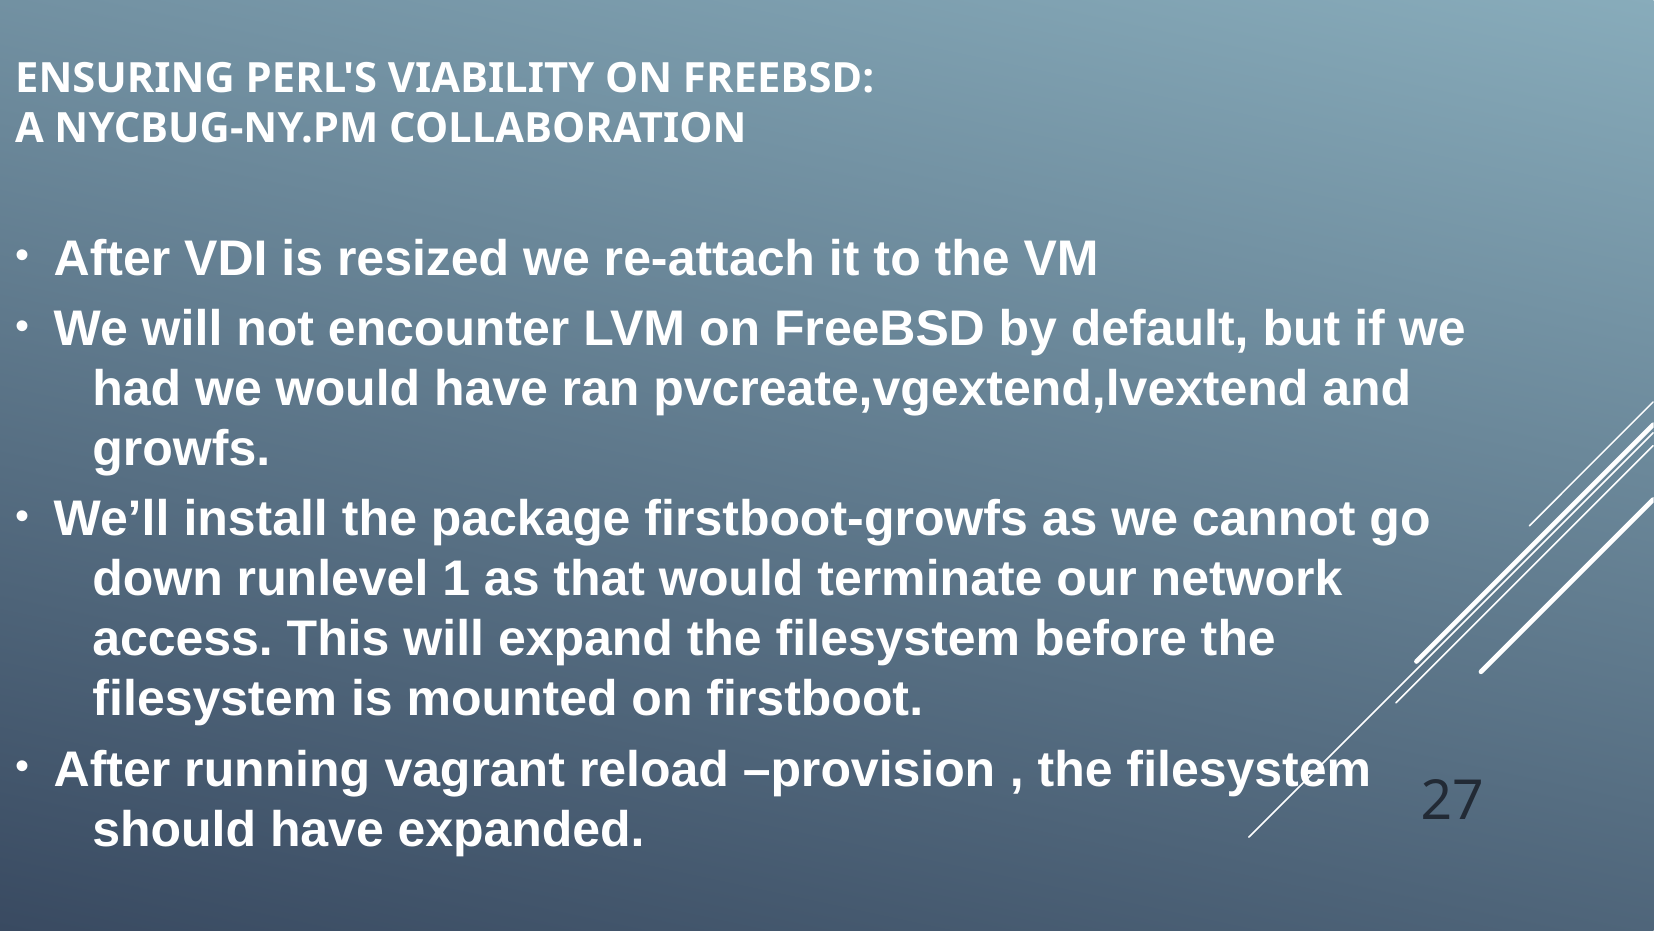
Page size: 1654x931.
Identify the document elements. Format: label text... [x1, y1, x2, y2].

title Ensuring Perl's Viability on FreeBSD: A NYCBUG-NY.PM Collaboration [0, 36, 1148, 166]
subtitle After VDI is resized we re-attach it to the VM We will not encounter LVM on FreeBSD by default, but if we had we would have ran pvcreate,vgextend,lvextend and growfs. We’ll install the package firstboot-growfs as we cannot go down runlevel 1 as that would terminate our network access. This will expand the filesystem before the filesystem is mounted on firstboot. After running vagrant reload –provision , the filesystem should have expanded. [0, 217, 1489, 871]
